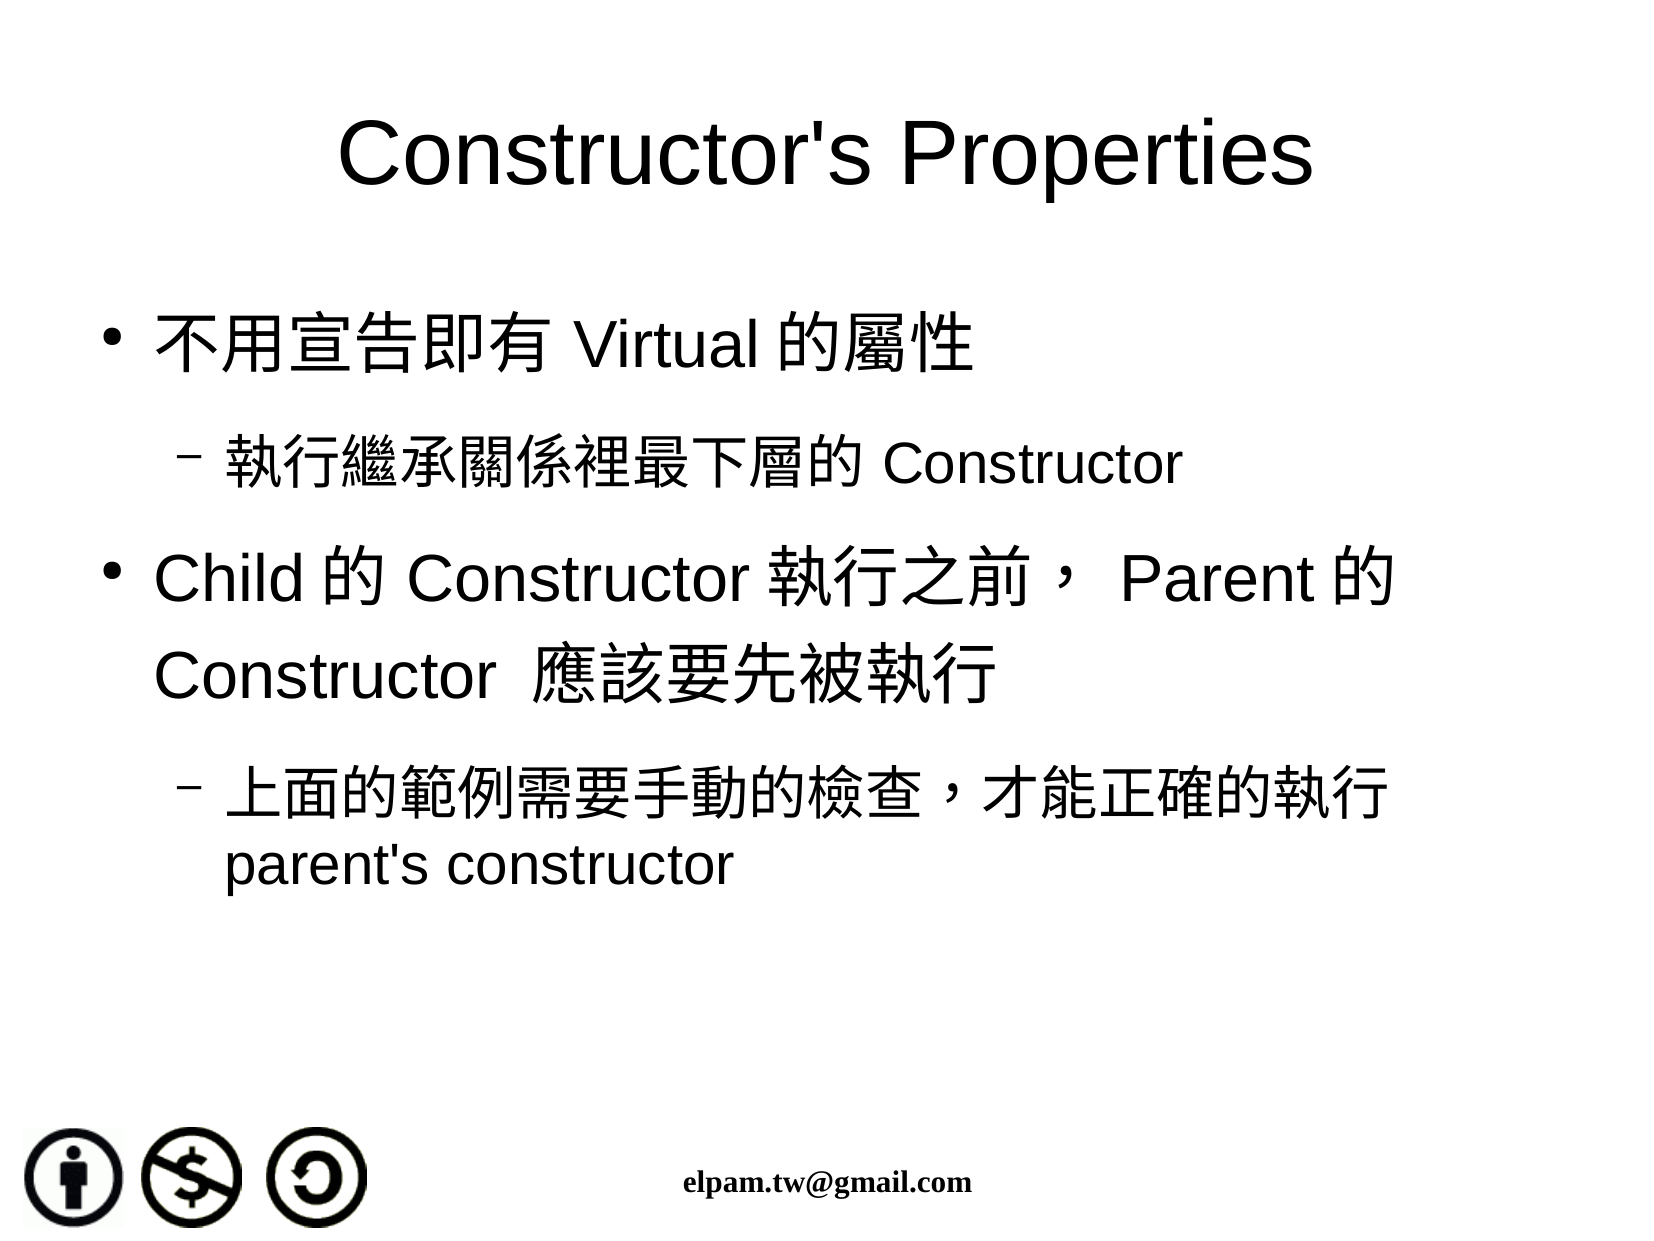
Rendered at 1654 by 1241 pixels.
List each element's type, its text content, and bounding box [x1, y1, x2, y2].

picture [266, 1127, 367, 1228]
list 不用宣告即有Virtual的屬性 執行繼承關係裡最下層的Constructor Child的Constructor執行之前，Parent的Constructor 應該要先被執行 上面的範例需要手動的檢查，才能正確的執行parent's constructor [82, 290, 1571, 1094]
picture [141, 1127, 242, 1228]
title Constructor's Properties [82, 56, 1571, 250]
picture [23, 1127, 124, 1228]
